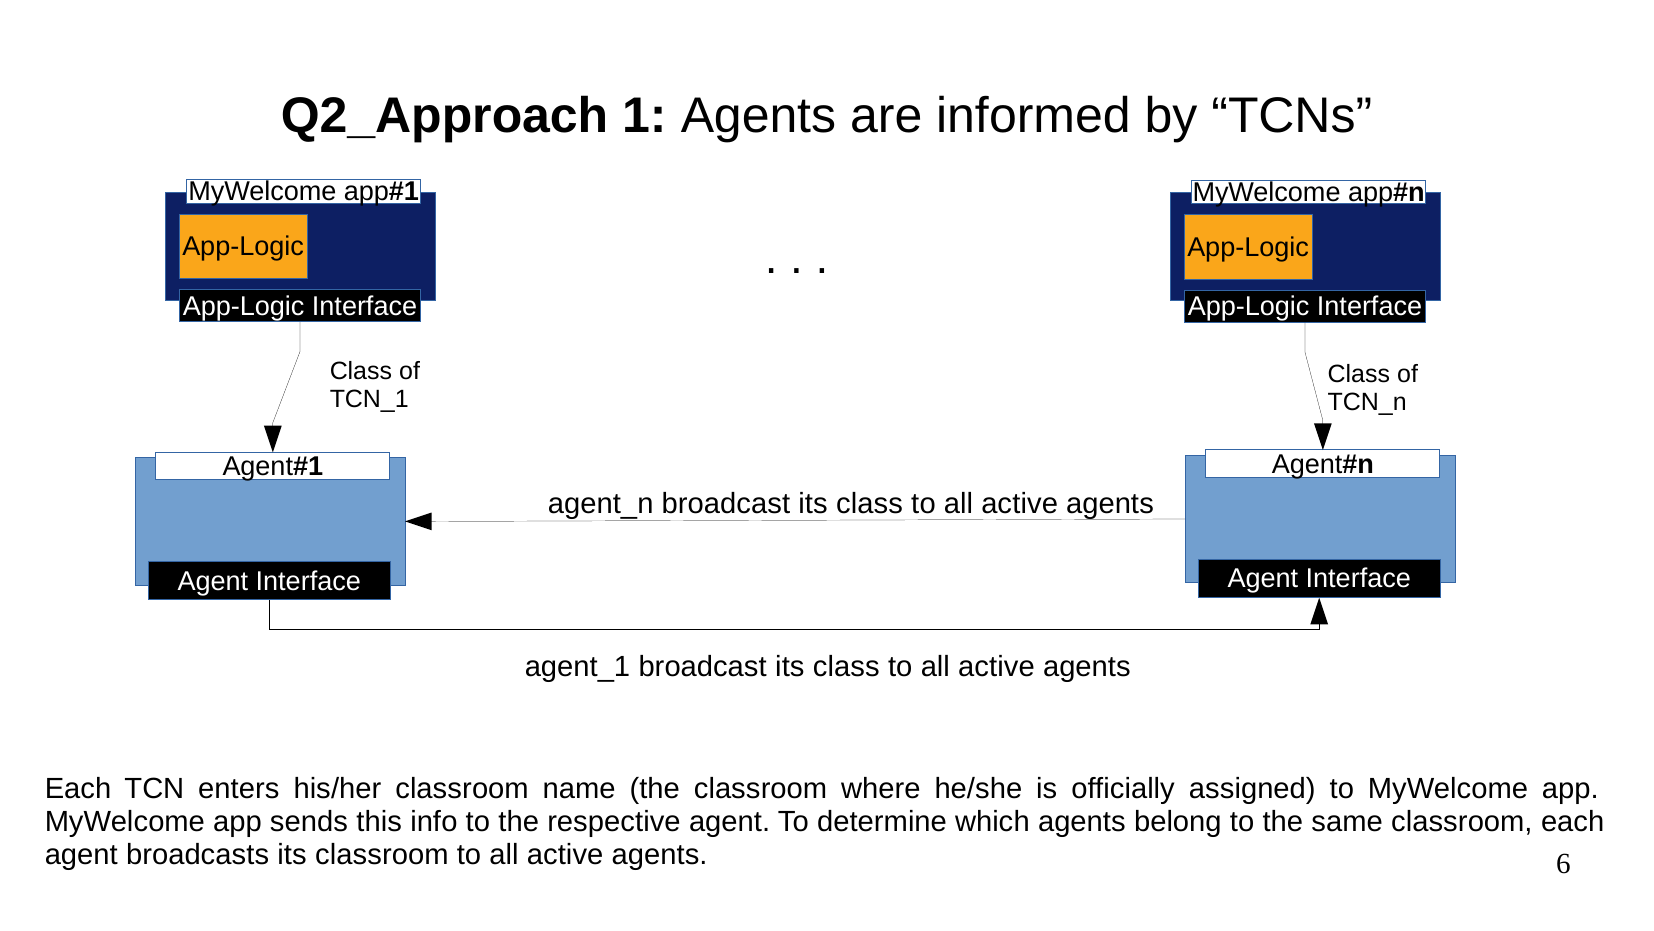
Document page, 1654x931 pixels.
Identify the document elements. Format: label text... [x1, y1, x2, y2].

text_box App-Logic [1184, 214, 1313, 280]
text_box [165, 193, 436, 301]
text_box MyWelcome app#1 [377, 193, 421, 204]
text_box App-Logic Interface [179, 289, 421, 322]
text_box [1170, 193, 1441, 301]
text_box Agent#1 [155, 452, 390, 480]
text_box MyWelcome app#n [1382, 193, 1426, 204]
text_box [1185, 455, 1456, 583]
text_box MyWelcome app#1 [216, 193, 360, 204]
text_box . . . [750, 224, 856, 312]
text_box [135, 457, 406, 586]
title Q2_Approach 1: Agents are informed by “TCNs” [82, 37, 1571, 193]
text_box MyWelcome app#1 [186, 193, 216, 204]
text_box Class of TCN_n [1312, 352, 1441, 424]
text_box Class of TCN_1 [315, 348, 443, 420]
text_box App-Logic Interface [1184, 290, 1426, 323]
text_box Class of TCN_n [1312, 384, 1322, 424]
text_box Agent#n [1205, 449, 1440, 478]
text_box MyWelcome app#n [1191, 193, 1221, 204]
text_box agent_n broadcast its class to all active agents [533, 520, 1171, 528]
text_box agent_n broadcast its class to all active agents [533, 480, 1171, 520]
text_box App-Logic [179, 214, 308, 279]
text_box MyWelcome app#n [1222, 193, 1365, 204]
text_box Agent Interface [1198, 559, 1441, 598]
text_box Agent Interface [148, 561, 391, 600]
text_box Each TCN enters his/her classroom name (the classroom where he/she is officially assigned) to MyWelcome app. MyWelcome app sends this info to the respective agent. To determine which agents belong to the same classroom, each agent broadcasts its classroom to all active agents. [30, 765, 1630, 879]
text_box agent_1 broadcast its class to all active agents [510, 642, 1147, 691]
